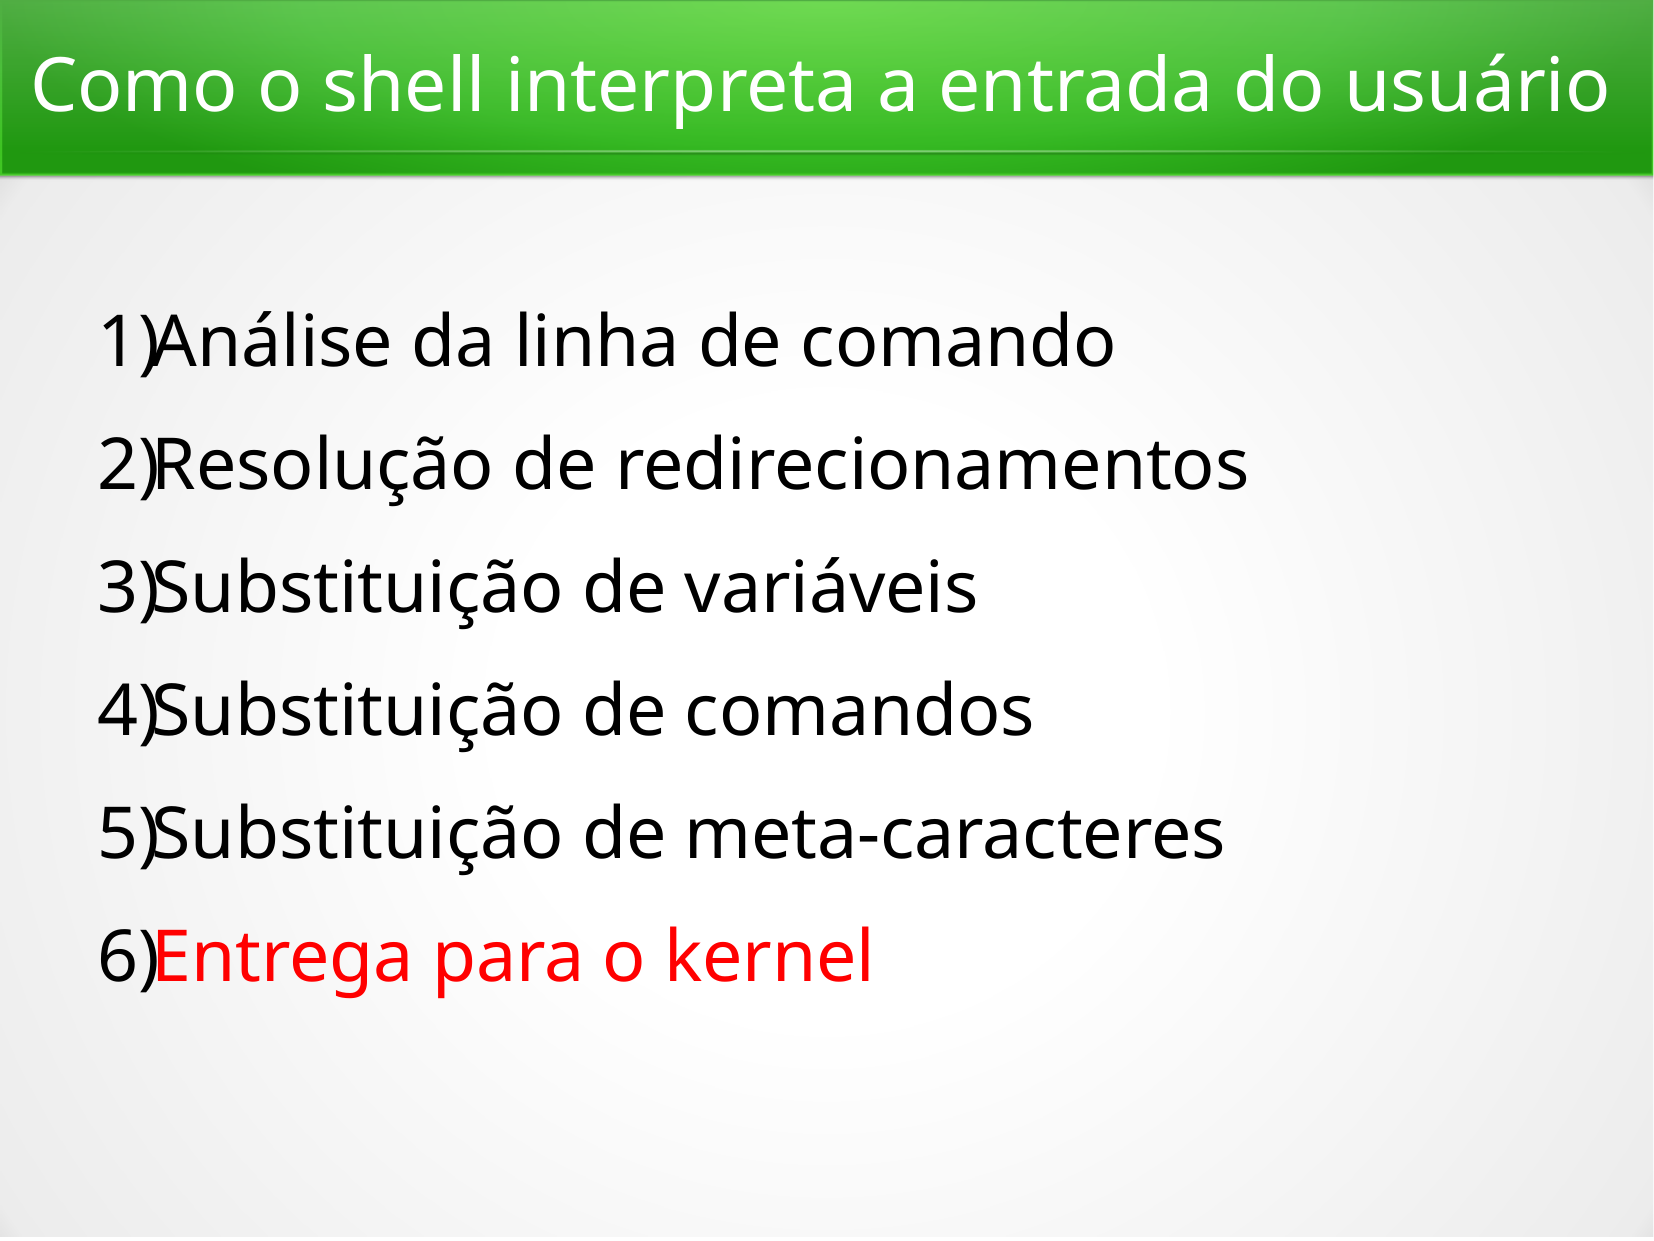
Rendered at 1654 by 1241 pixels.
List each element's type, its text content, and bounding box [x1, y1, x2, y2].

picture [0, 0, 1654, 1237]
title Como o shell interpreta a entrada do usuário [11, 11, 1630, 154]
list Análise da linha de comando Resolução de redirecionamentos Substituição de variáveis Substituição de comandos Substituição de meta-caracteres Entrega para o kernel [82, 290, 1571, 1010]
